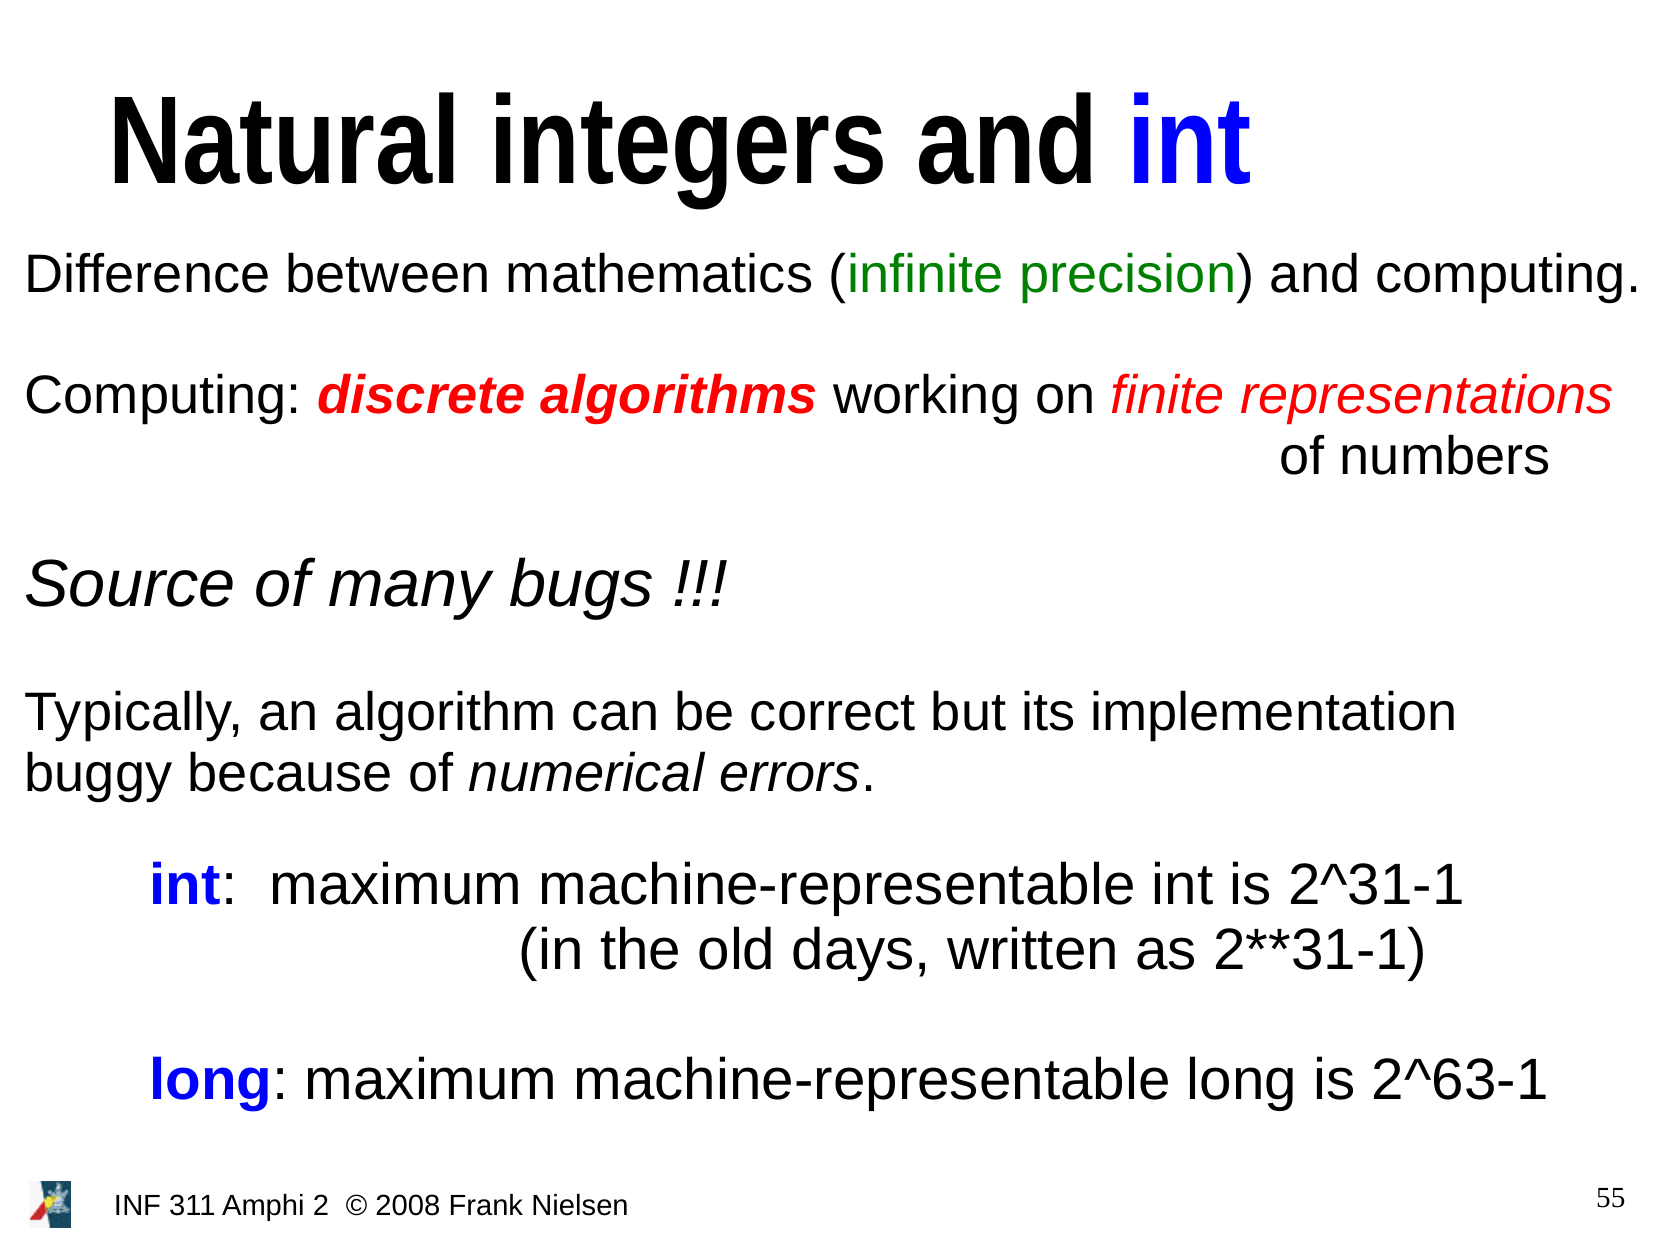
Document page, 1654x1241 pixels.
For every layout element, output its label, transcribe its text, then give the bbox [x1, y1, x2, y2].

text_box int: maximum machine-representable int is 2^31-1 (in the old days, written as 2**31-1) long: maximum machine-representable long is 2^63-1 [135, 844, 1565, 1123]
text_box Natural integers and int [59, 59, 1625, 218]
text_box Difference between mathematics (infinite precision) and computing. Computing: discrete algorithms working on finite representations of numbers Source of many bugs !!! Typically, an algorithm can be correct but its implementation buggy because of numerical errors. [9, 236, 1654, 812]
picture [29, 1181, 71, 1228]
